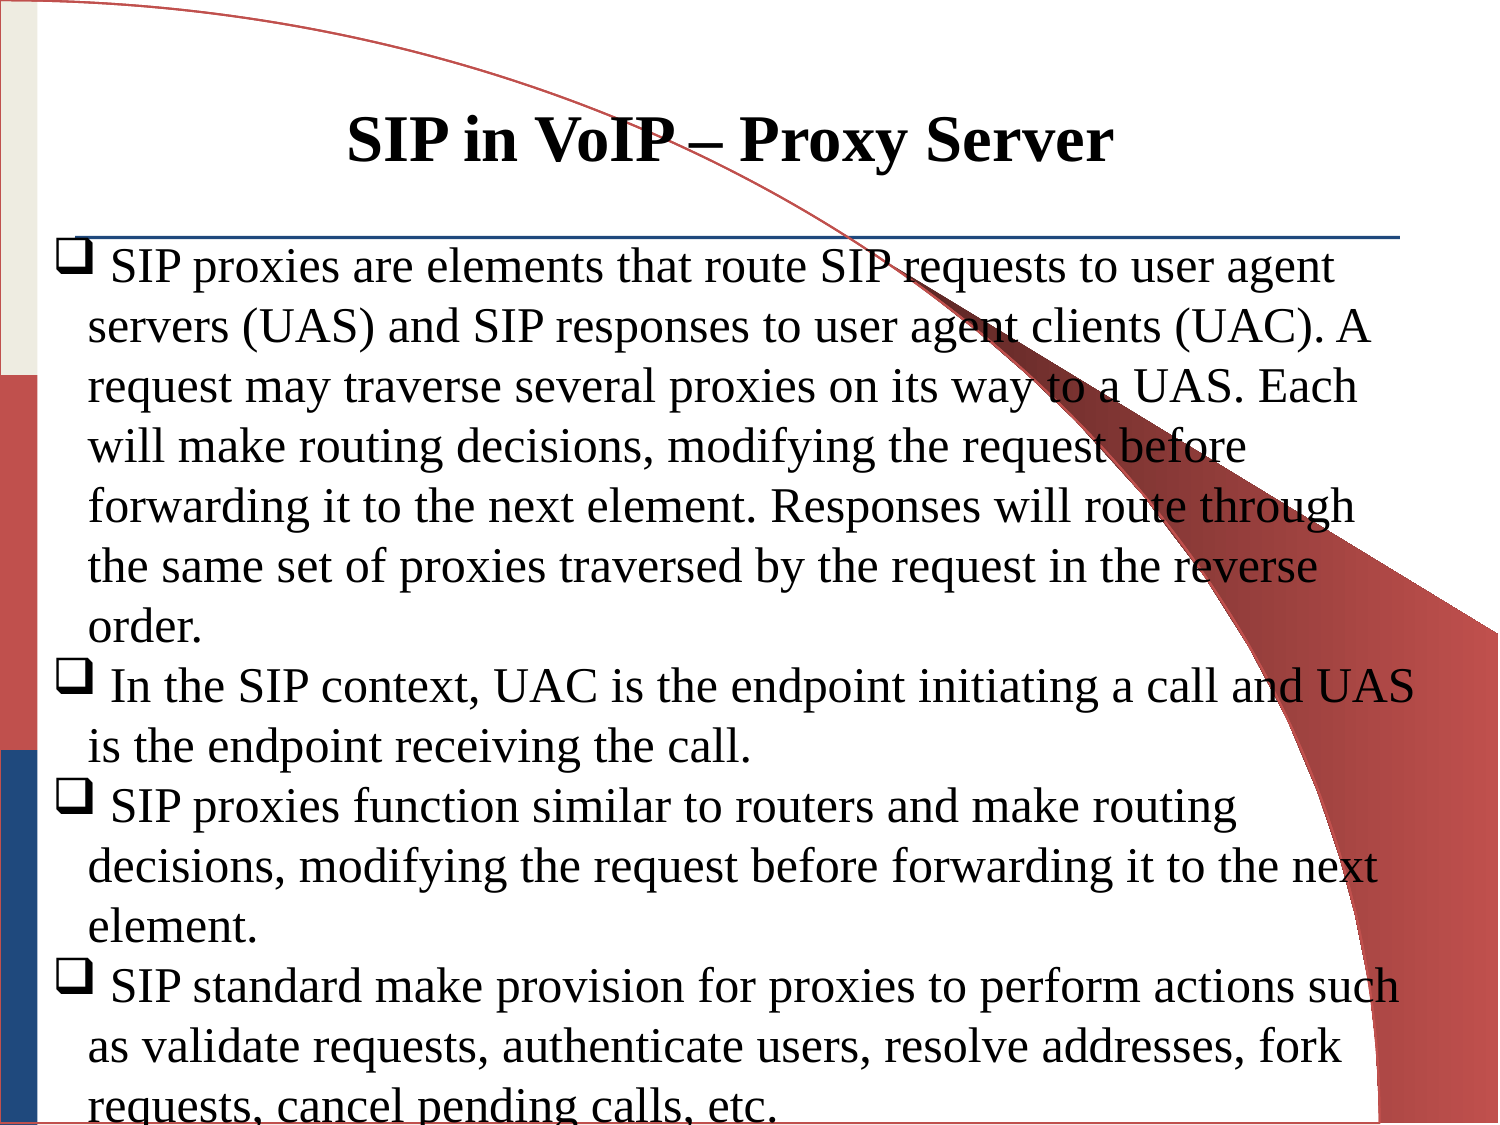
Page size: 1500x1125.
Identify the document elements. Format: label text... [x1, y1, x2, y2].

text_box SIP in VoIP – Proxy Server [62, 87, 1400, 183]
text_box SIP proxies are elements that route SIP requests to user agent servers (UAS) and SIP responses to user agent clients (UAC). A request may traverse several proxies on its way to a UAS. Each will make routing decisions, modifying the request before forwarding it to the next element. Responses will route through the same set of proxies traversed by the request in the reverse order. In the SIP context, UAC is the endpoint initiating a call and UAS is the endpoint receiving the call. SIP proxies function similar to routers and make routing decisions, modifying the request before forwarding it to the next element. SIP standard make provision for proxies to perform actions such as validate requests, authenticate users, resolve addresses, fork requests, cancel pending calls, etc. [37, 224, 1438, 1125]
